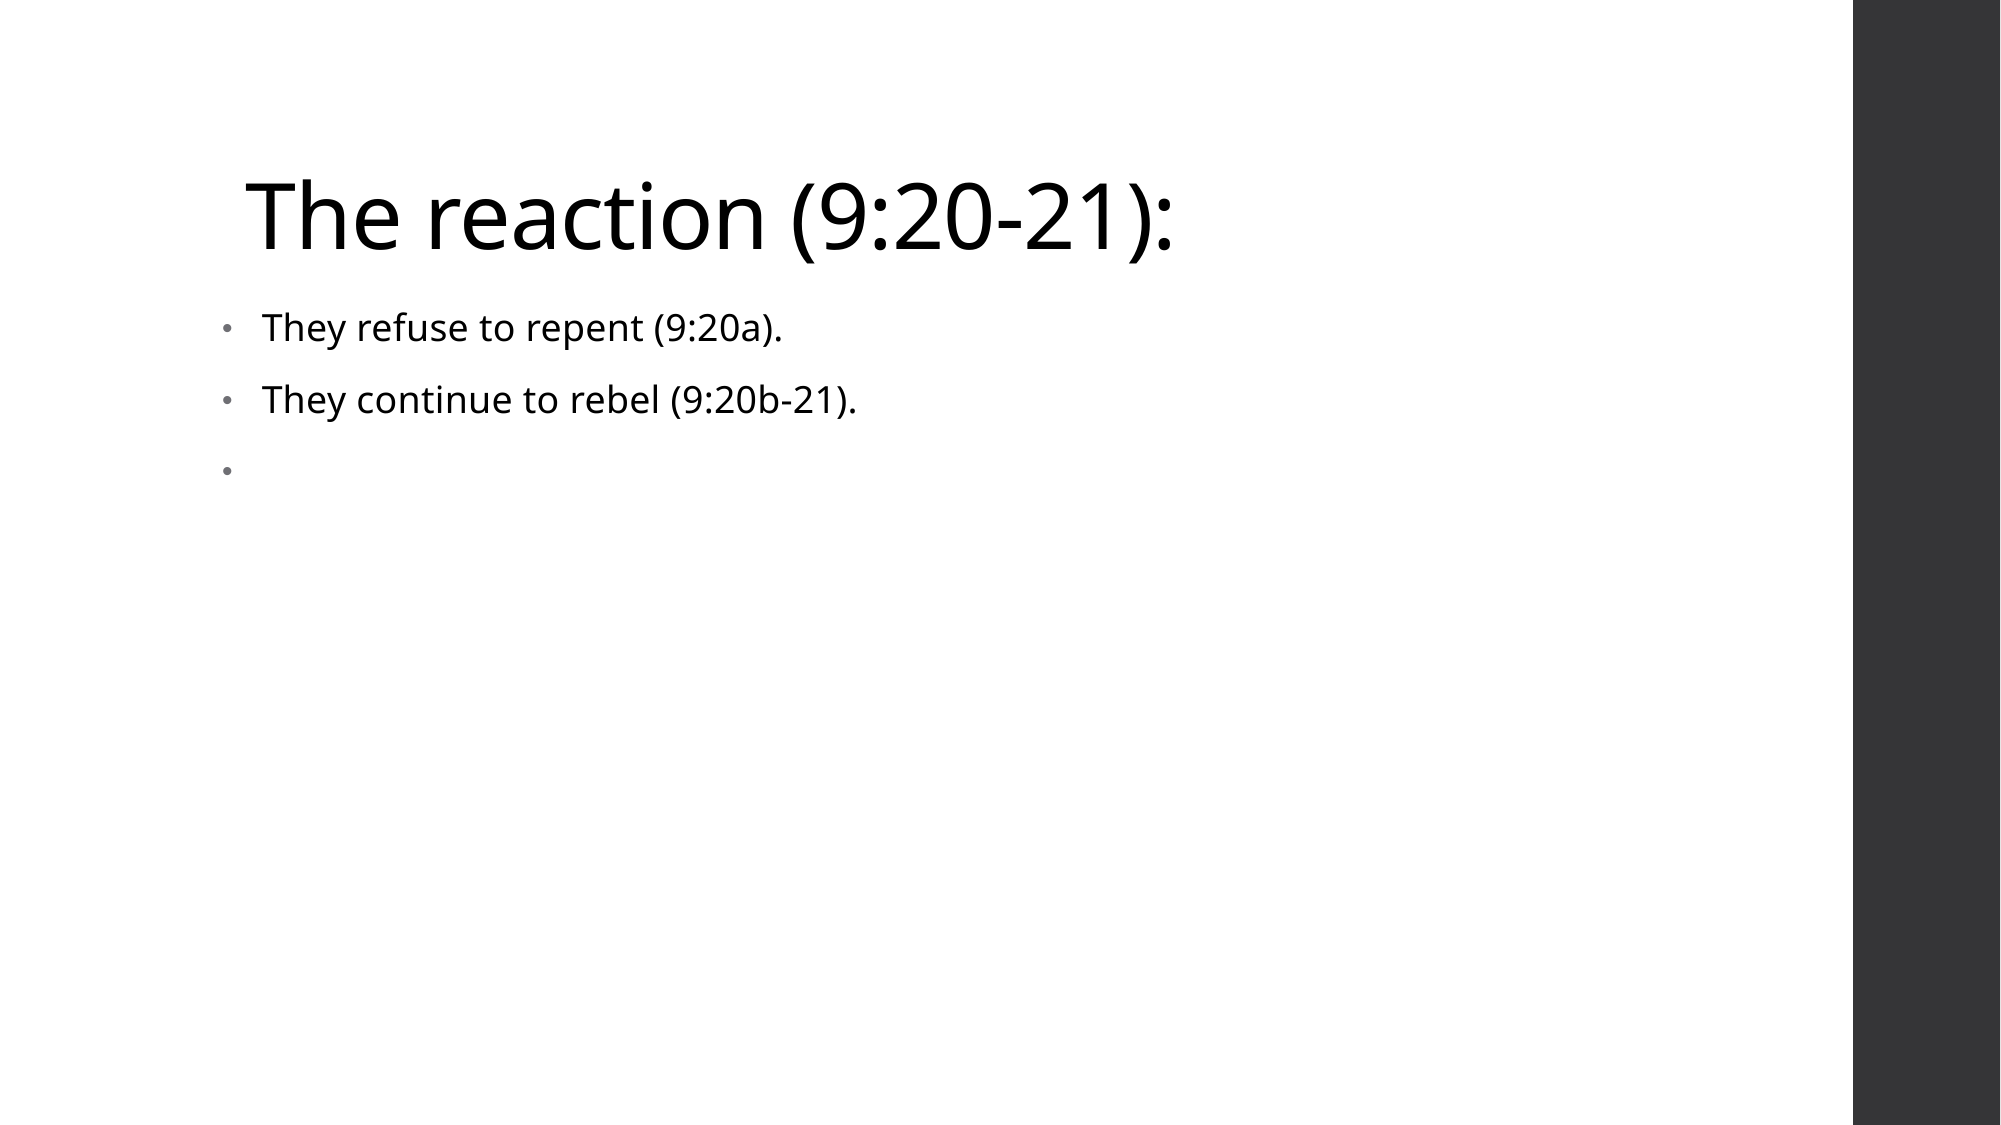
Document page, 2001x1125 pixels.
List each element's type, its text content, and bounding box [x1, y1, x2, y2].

list They refuse to repent (9:20a). They continue to rebel (9:20b-21). [206, 299, 1617, 1014]
title The reaction (9:20-21): [206, 60, 1797, 278]
